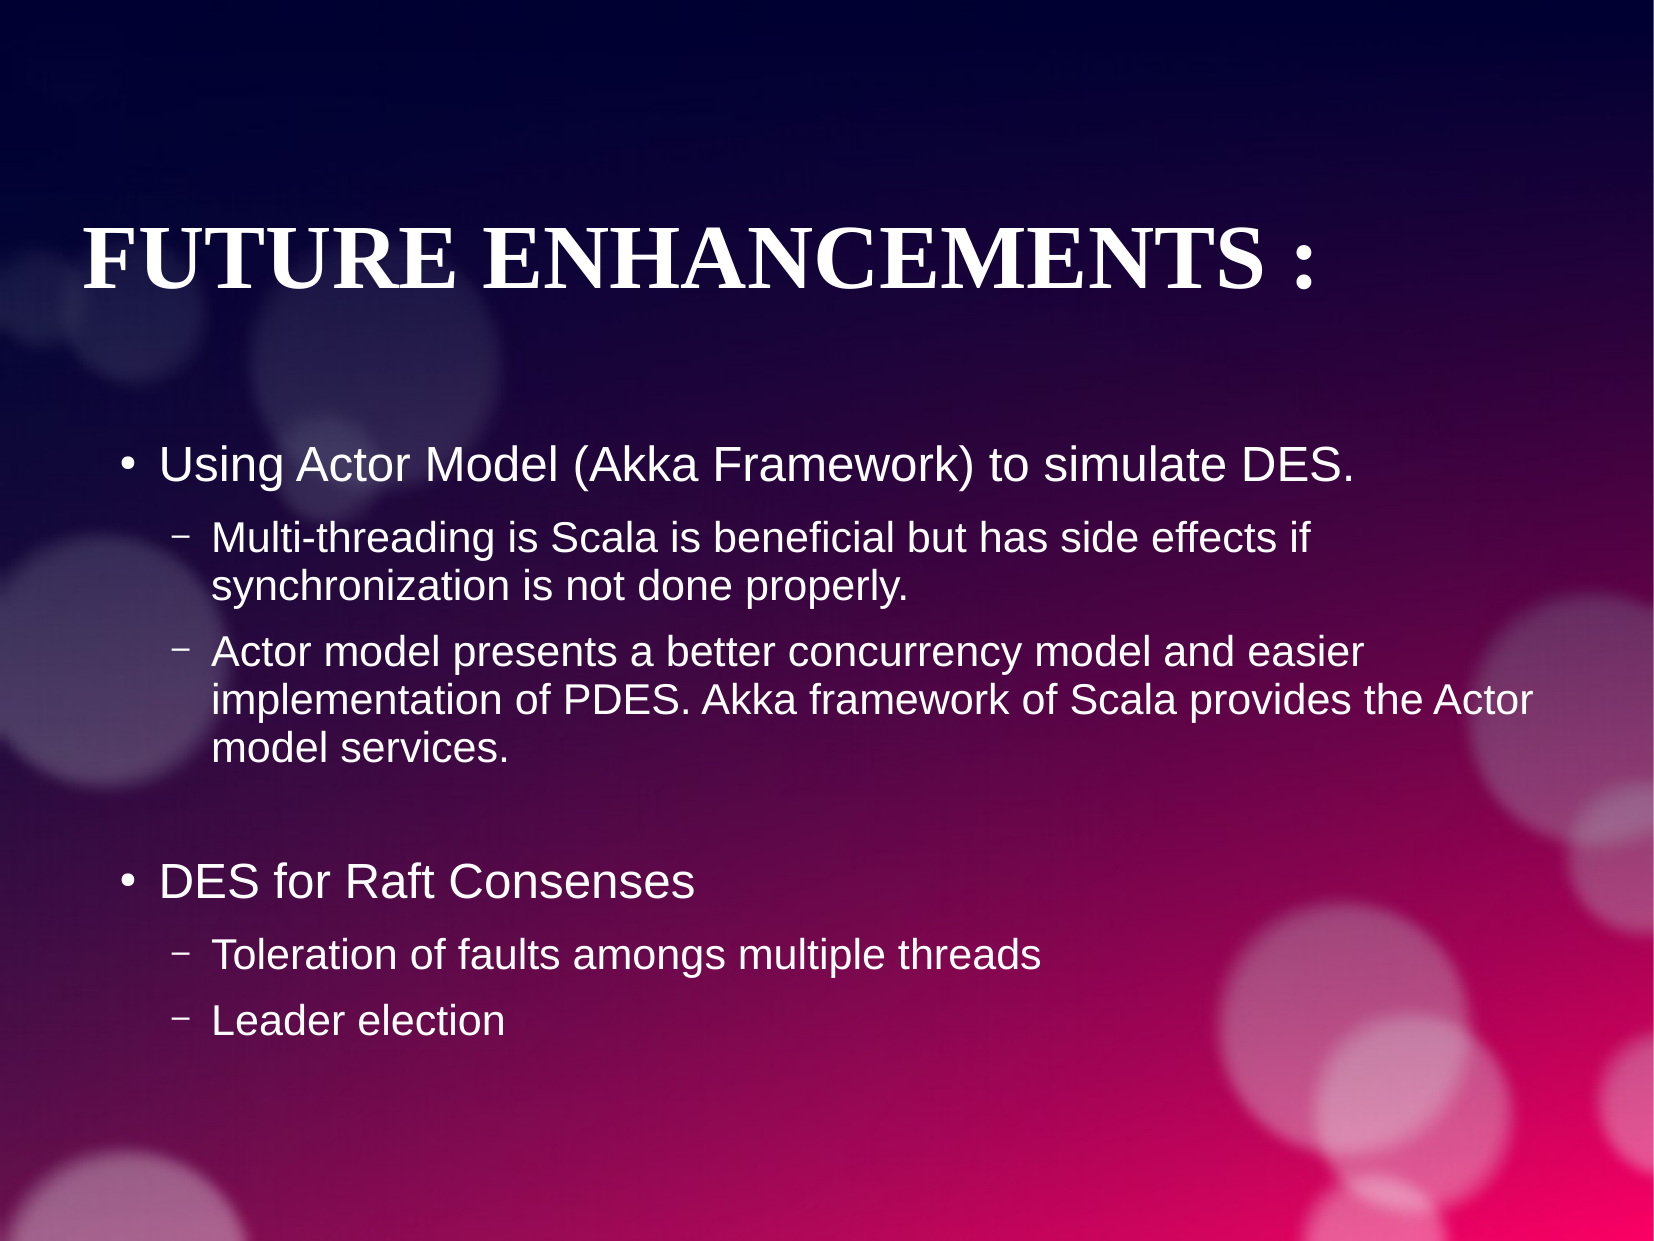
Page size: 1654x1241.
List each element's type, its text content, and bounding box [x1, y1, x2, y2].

list Using Actor Model (Akka Framework) to simulate DES. Multi-threading is Scala is beneficial but has side effects if synchronization is not done properly. Actor model presents a better concurrency model and easier implementation of PDES. Akka framework of Scala provides the Actor model services. DES for Raft Consenses Toleration of faults amongs multiple threads Leader election [106, 437, 1595, 1052]
picture [0, 0, 1654, 1241]
title FUTURE ENHANCEMENTS : [82, 153, 1571, 361]
